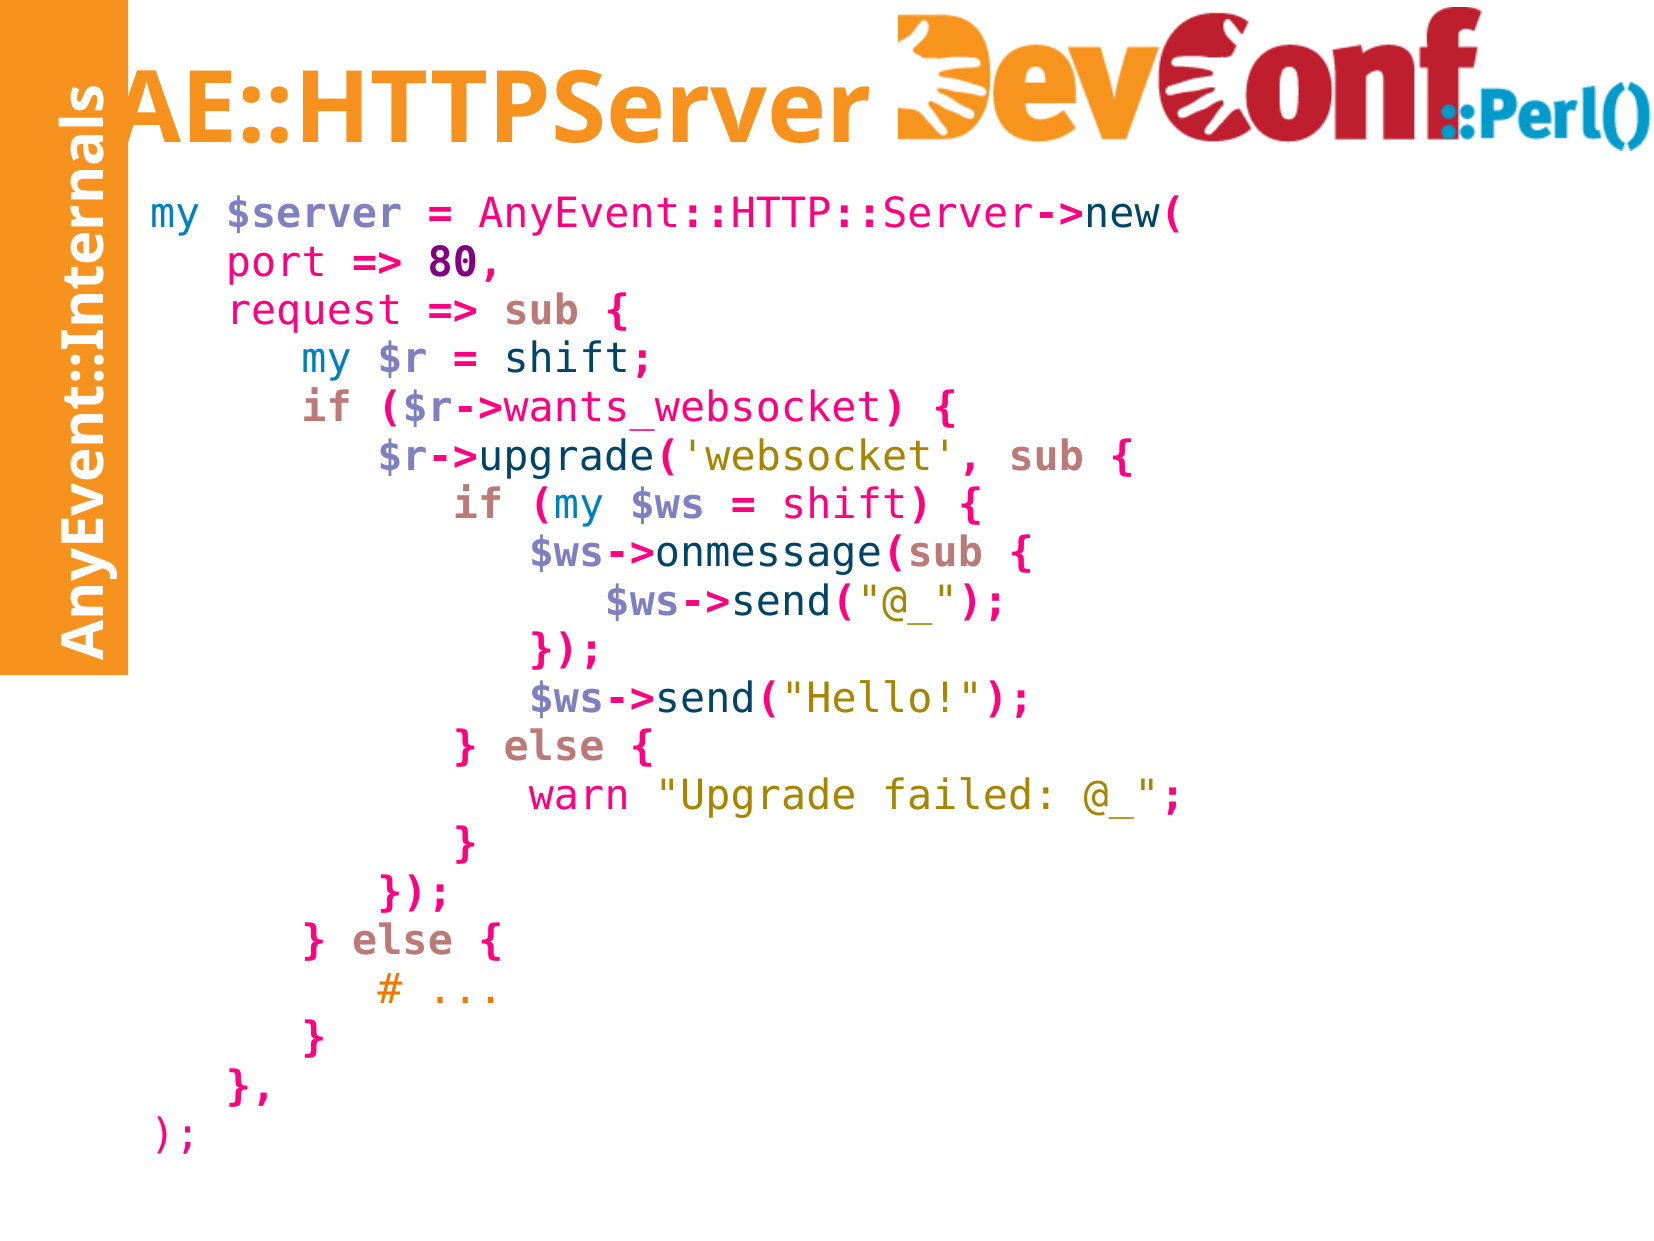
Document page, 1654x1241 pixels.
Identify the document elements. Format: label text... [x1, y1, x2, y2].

title AE::HTTPServer [112, 45, 901, 162]
text_box my $server = AnyEvent::HTTP::Server->new( port => 80, request => sub { my $r = shift; if ($r->wants_websocket) { $r->upgrade('websocket', sub { if (my $ws = shift) { $ws->onmessage(sub { $ws->send("@_"); }); $ws->send("Hello!"); } else { warn "Upgrade failed: @_"; } }); } else { # ... } }, ); [150, 188, 1576, 1207]
text_box AnyEvent::Internals [0, 0, 84, 676]
picture [898, 7, 1651, 151]
